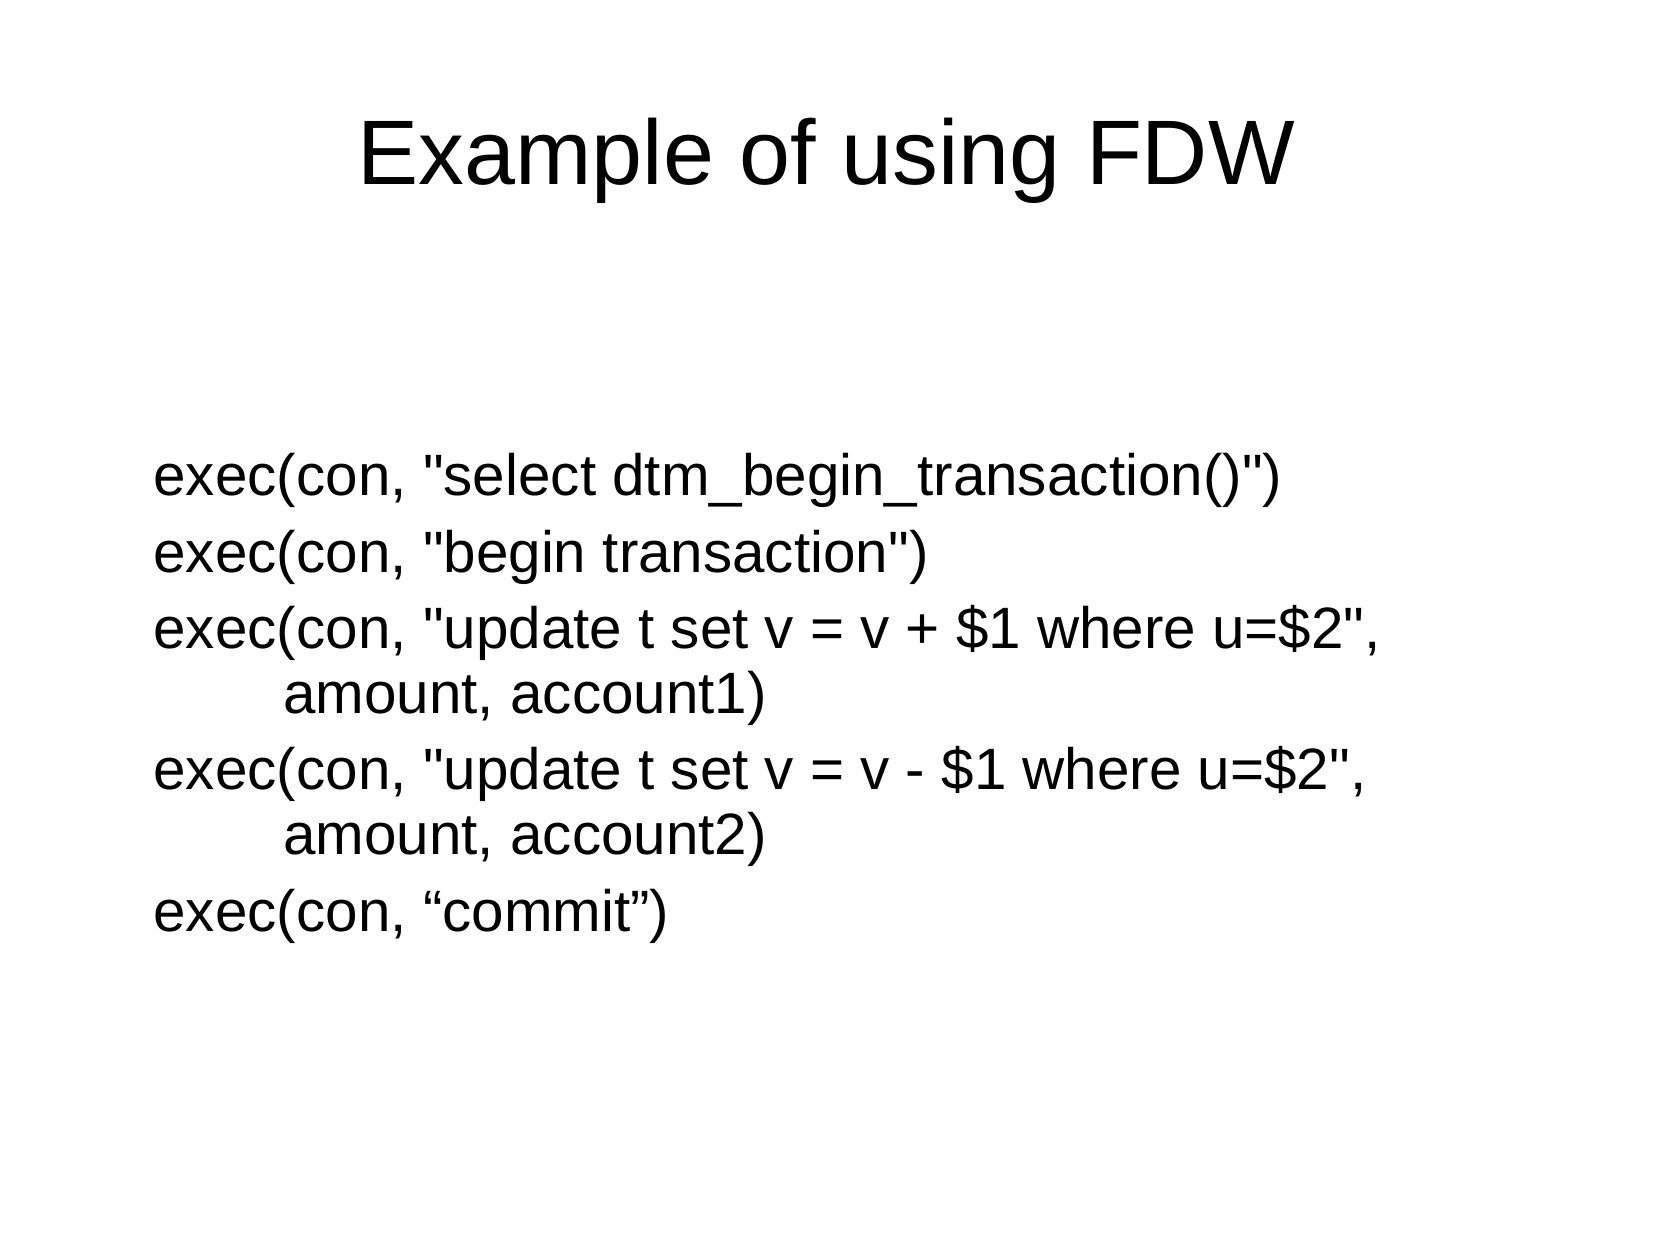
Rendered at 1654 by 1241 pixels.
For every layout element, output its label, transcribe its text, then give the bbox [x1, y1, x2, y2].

title Example of using FDW [82, 49, 1571, 257]
list exec(con, "select dtm_begin_transaction()") exec(con, "begin transaction") exec(con, "update t set v = v + $1 where u=$2", amount, account1) exec(con, "update t set v = v - $1 where u=$2", amount, account2) exec(con, “commit”) [82, 290, 1571, 1109]
